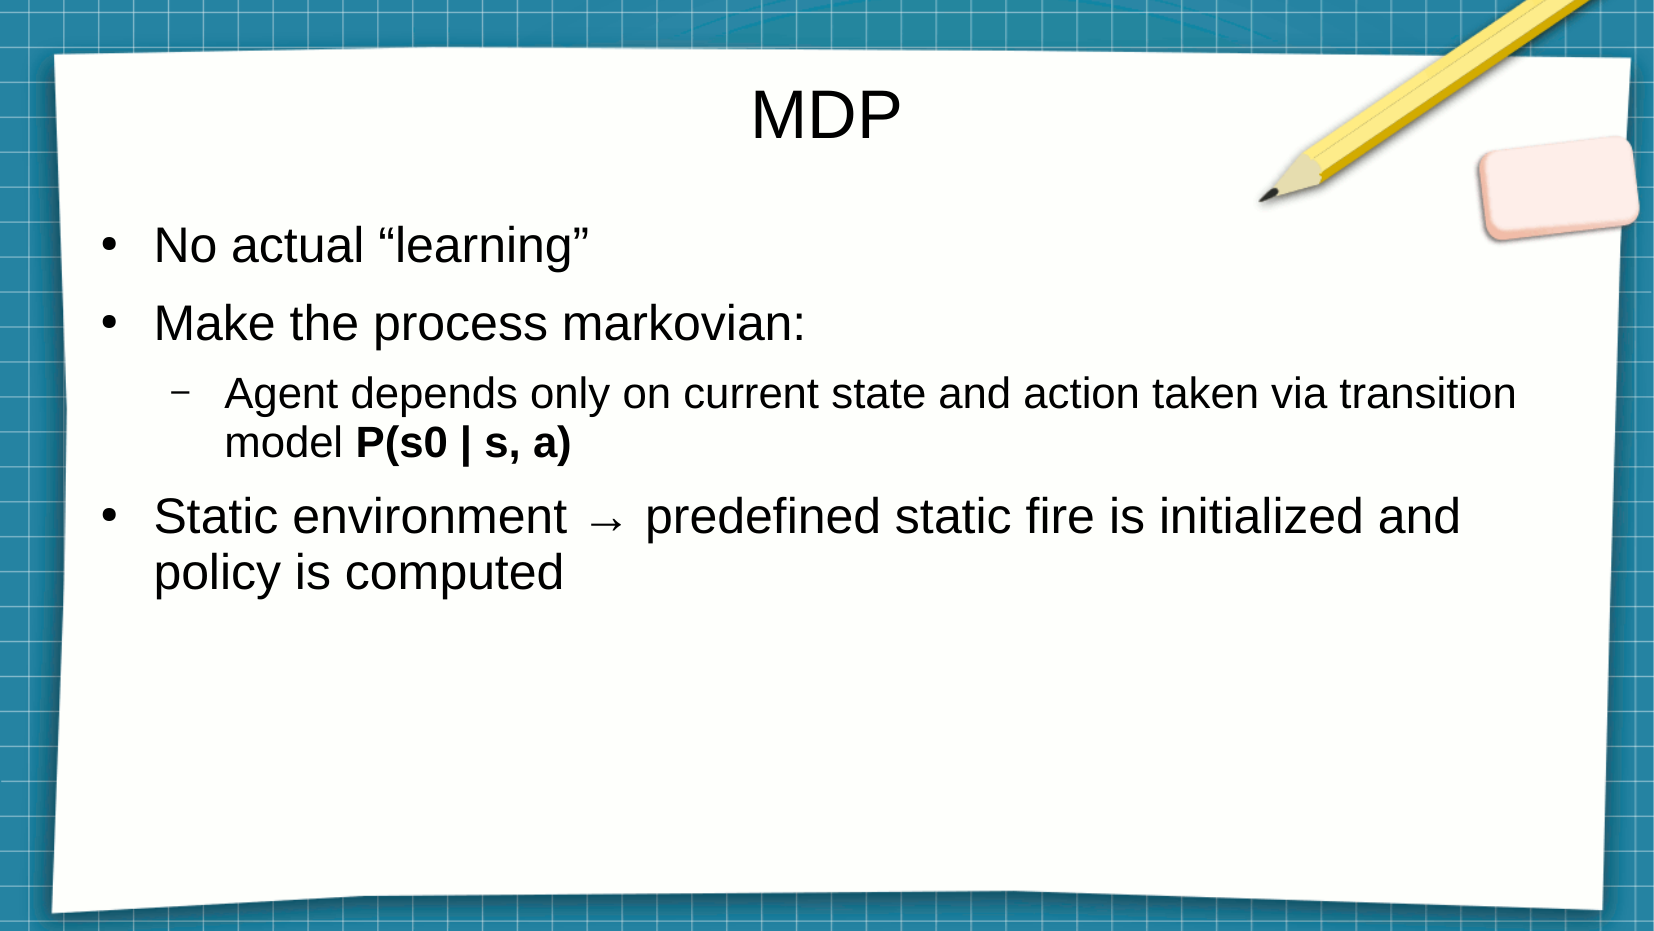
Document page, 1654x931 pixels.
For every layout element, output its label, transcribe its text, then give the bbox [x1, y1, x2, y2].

picture [0, 0, 1654, 931]
title MDP [82, 37, 1571, 193]
list No actual “learning” Make the process markovian: Agent depends only on current state and action taken via transition model P(s0 | s, a) Static environment → predefined static fire is initialized and policy is computed [82, 217, 1571, 758]
